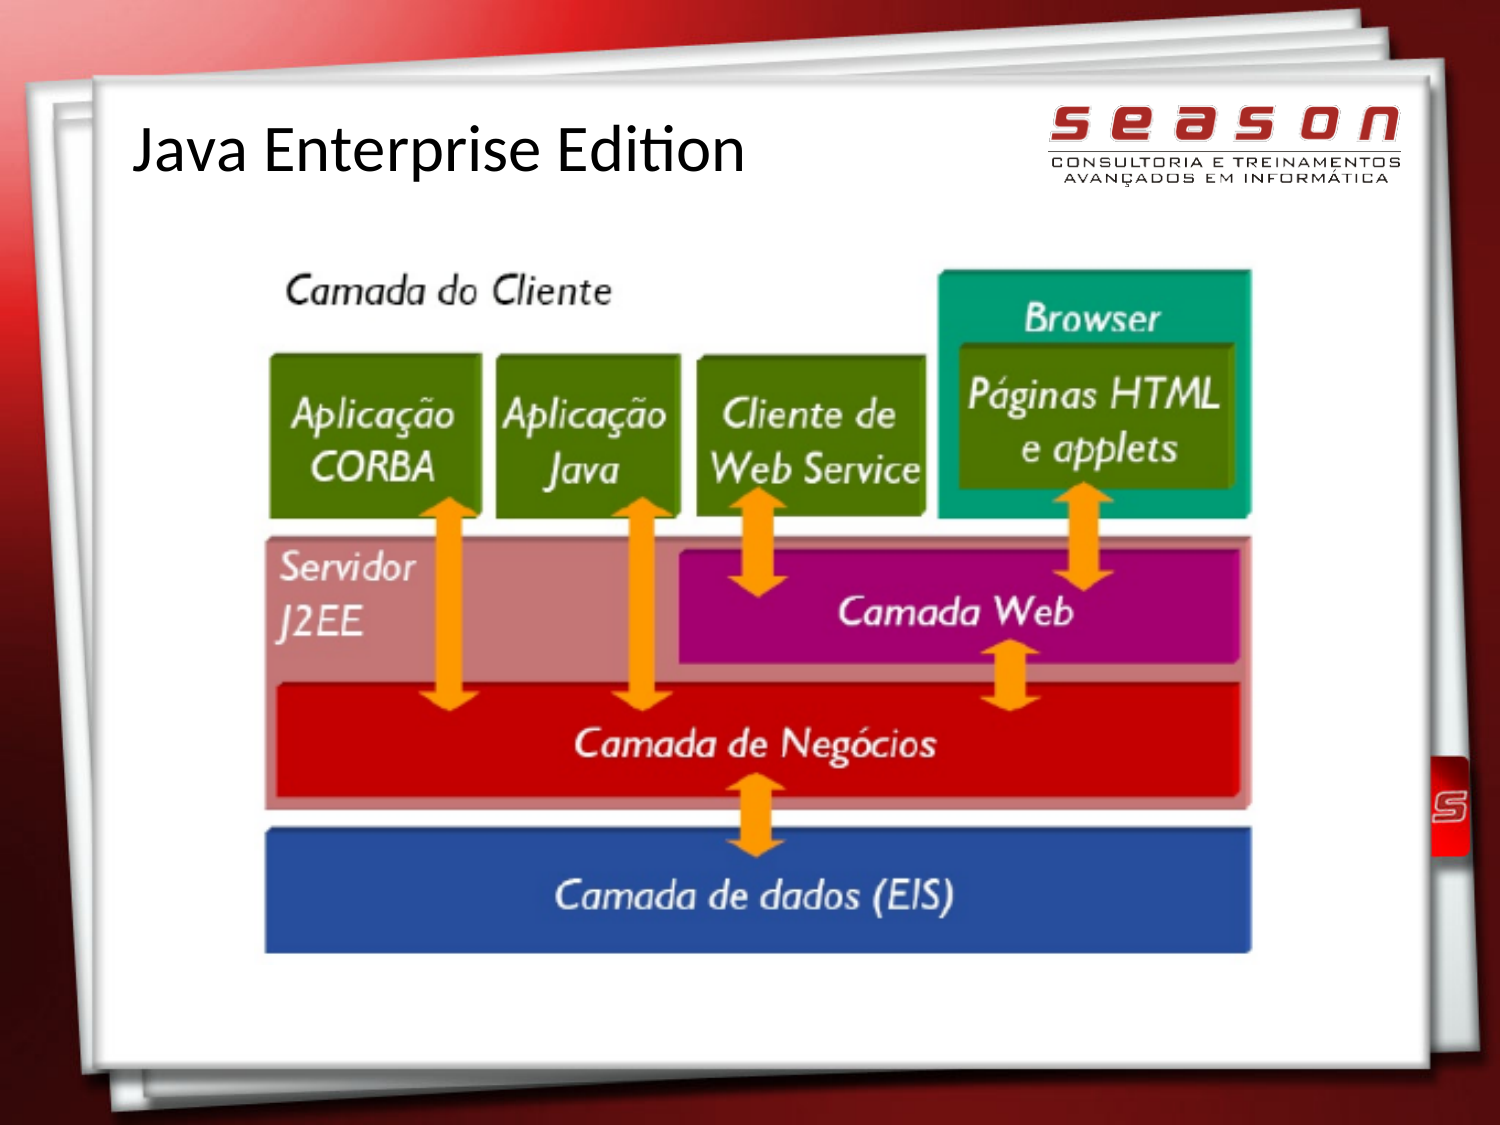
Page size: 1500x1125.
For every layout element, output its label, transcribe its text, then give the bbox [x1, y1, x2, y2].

title Java Enterprise Edition [118, 33, 1394, 257]
picture [0, 0, 1500, 1125]
